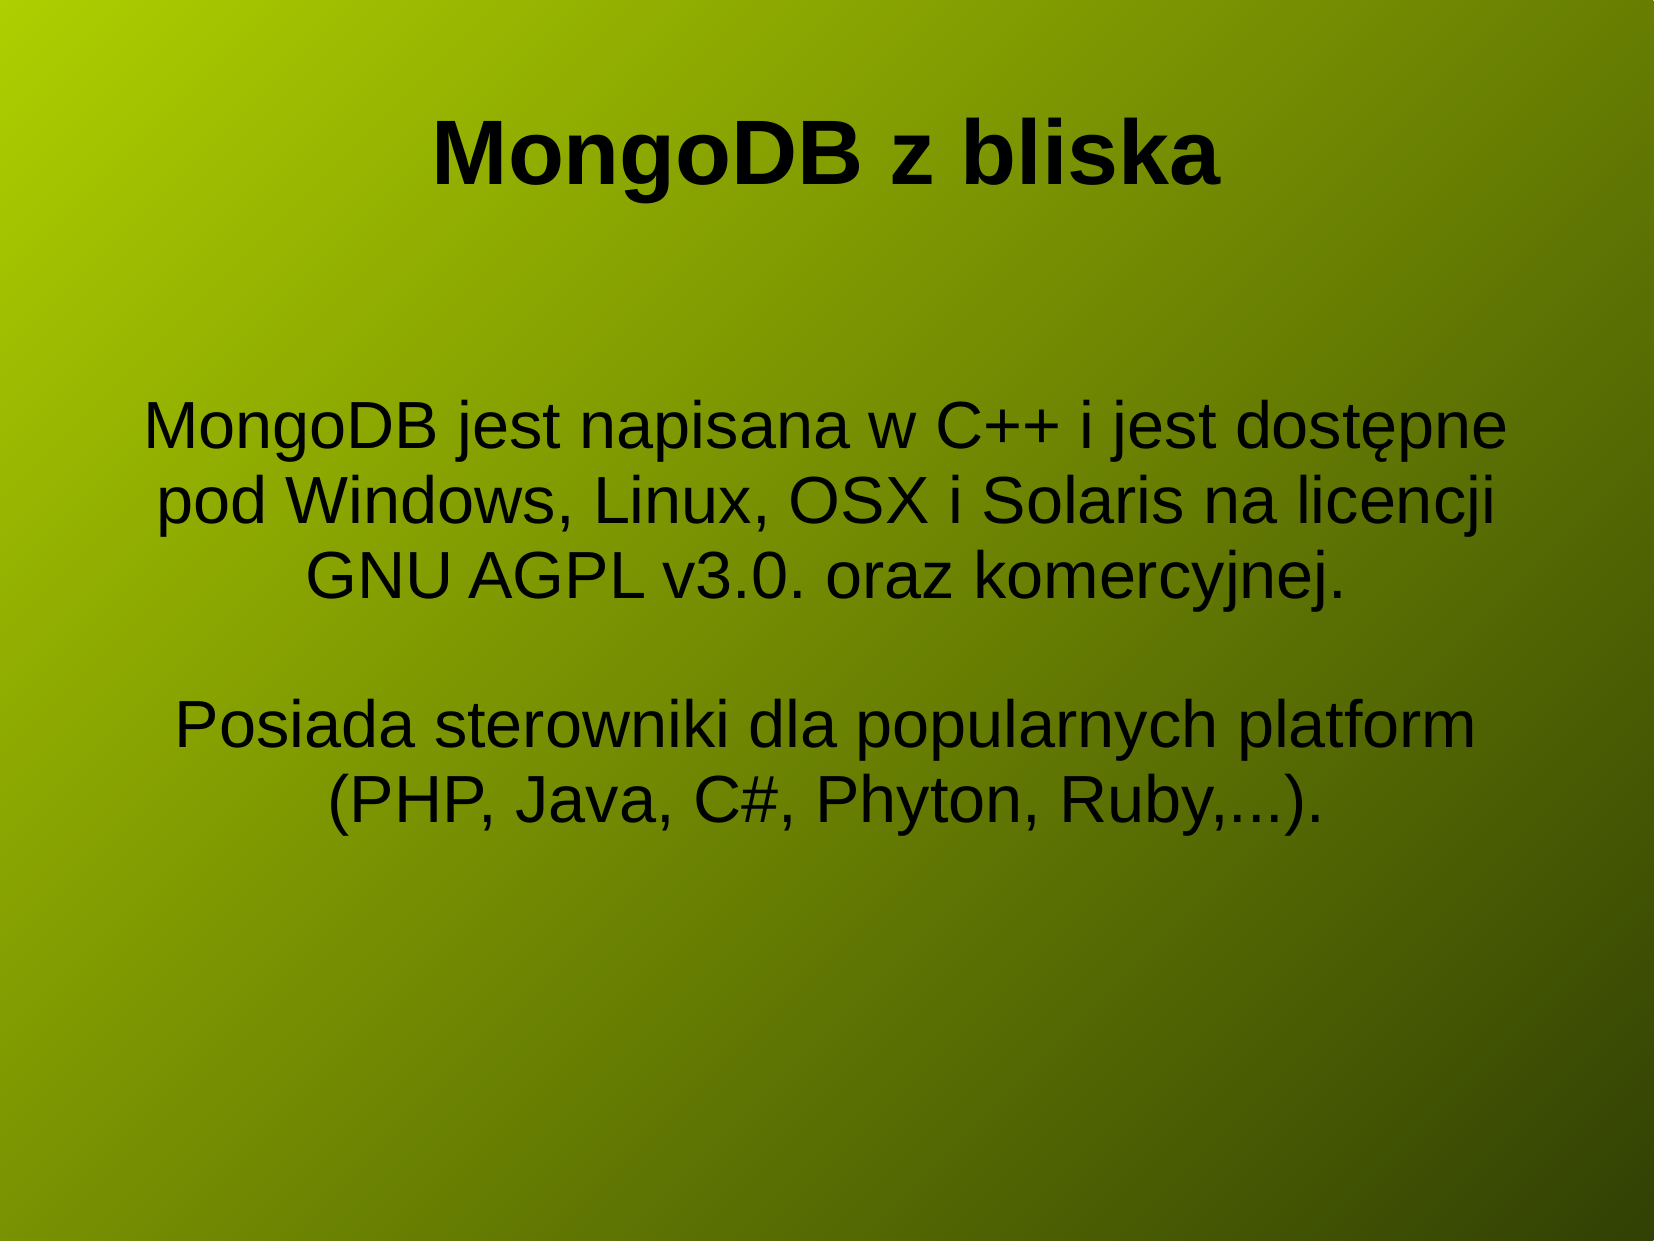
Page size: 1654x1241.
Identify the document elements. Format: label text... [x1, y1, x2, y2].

subtitle MongoDB jest napisana w C++ i jest dostępne pod Windows, Linux, OSX i Solaris na licencji GNU AGPL v3.0. oraz komercyjnej. Posiada sterowniki dla popularnych platform (PHP, Java, C#, Phyton, Ruby,...). [82, 290, 1571, 1010]
title MongoDB z bliska [82, 49, 1571, 257]
